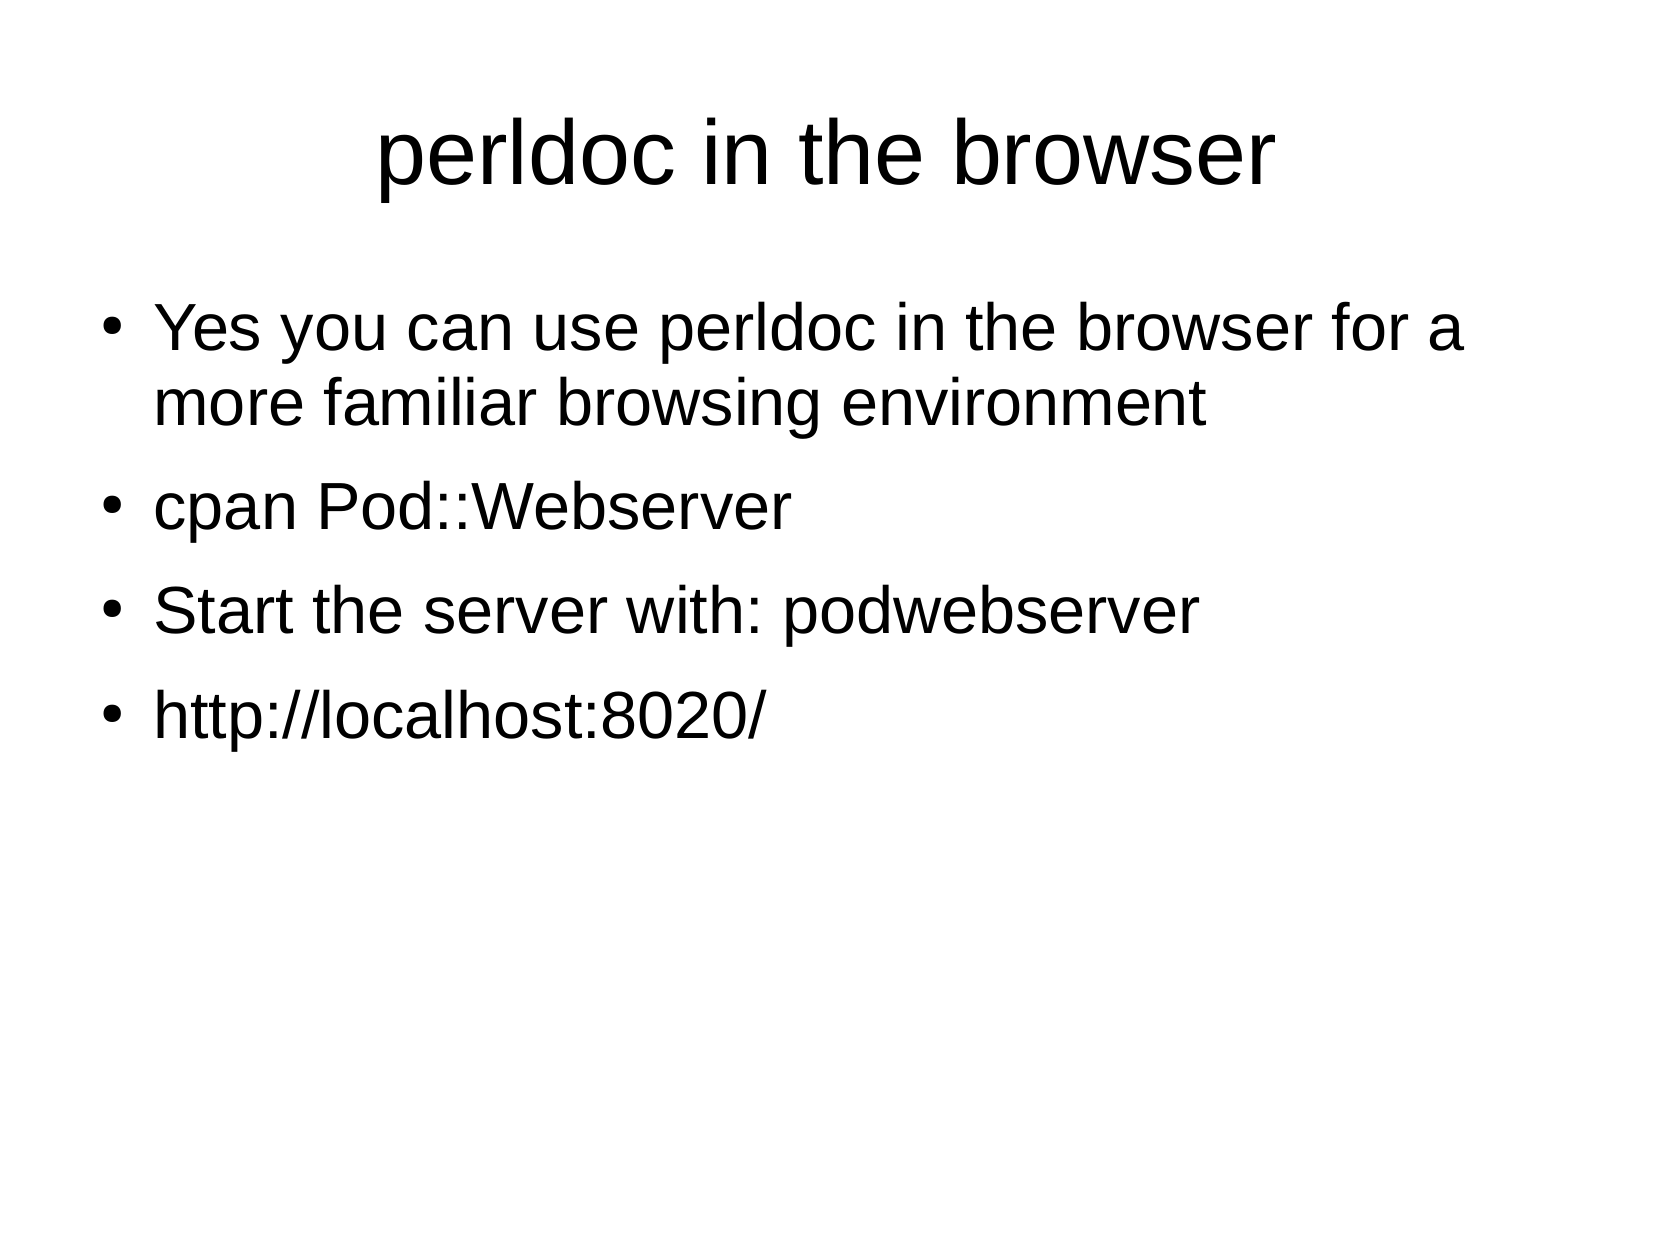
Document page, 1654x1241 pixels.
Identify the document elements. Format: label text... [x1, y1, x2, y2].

title perldoc in the browser [82, 49, 1571, 257]
list Yes you can use perldoc in the browser for a more familiar browsing environment cpan Pod::Webserver Start the server with: podwebserver http://localhost:8020/ [82, 290, 1571, 1109]
